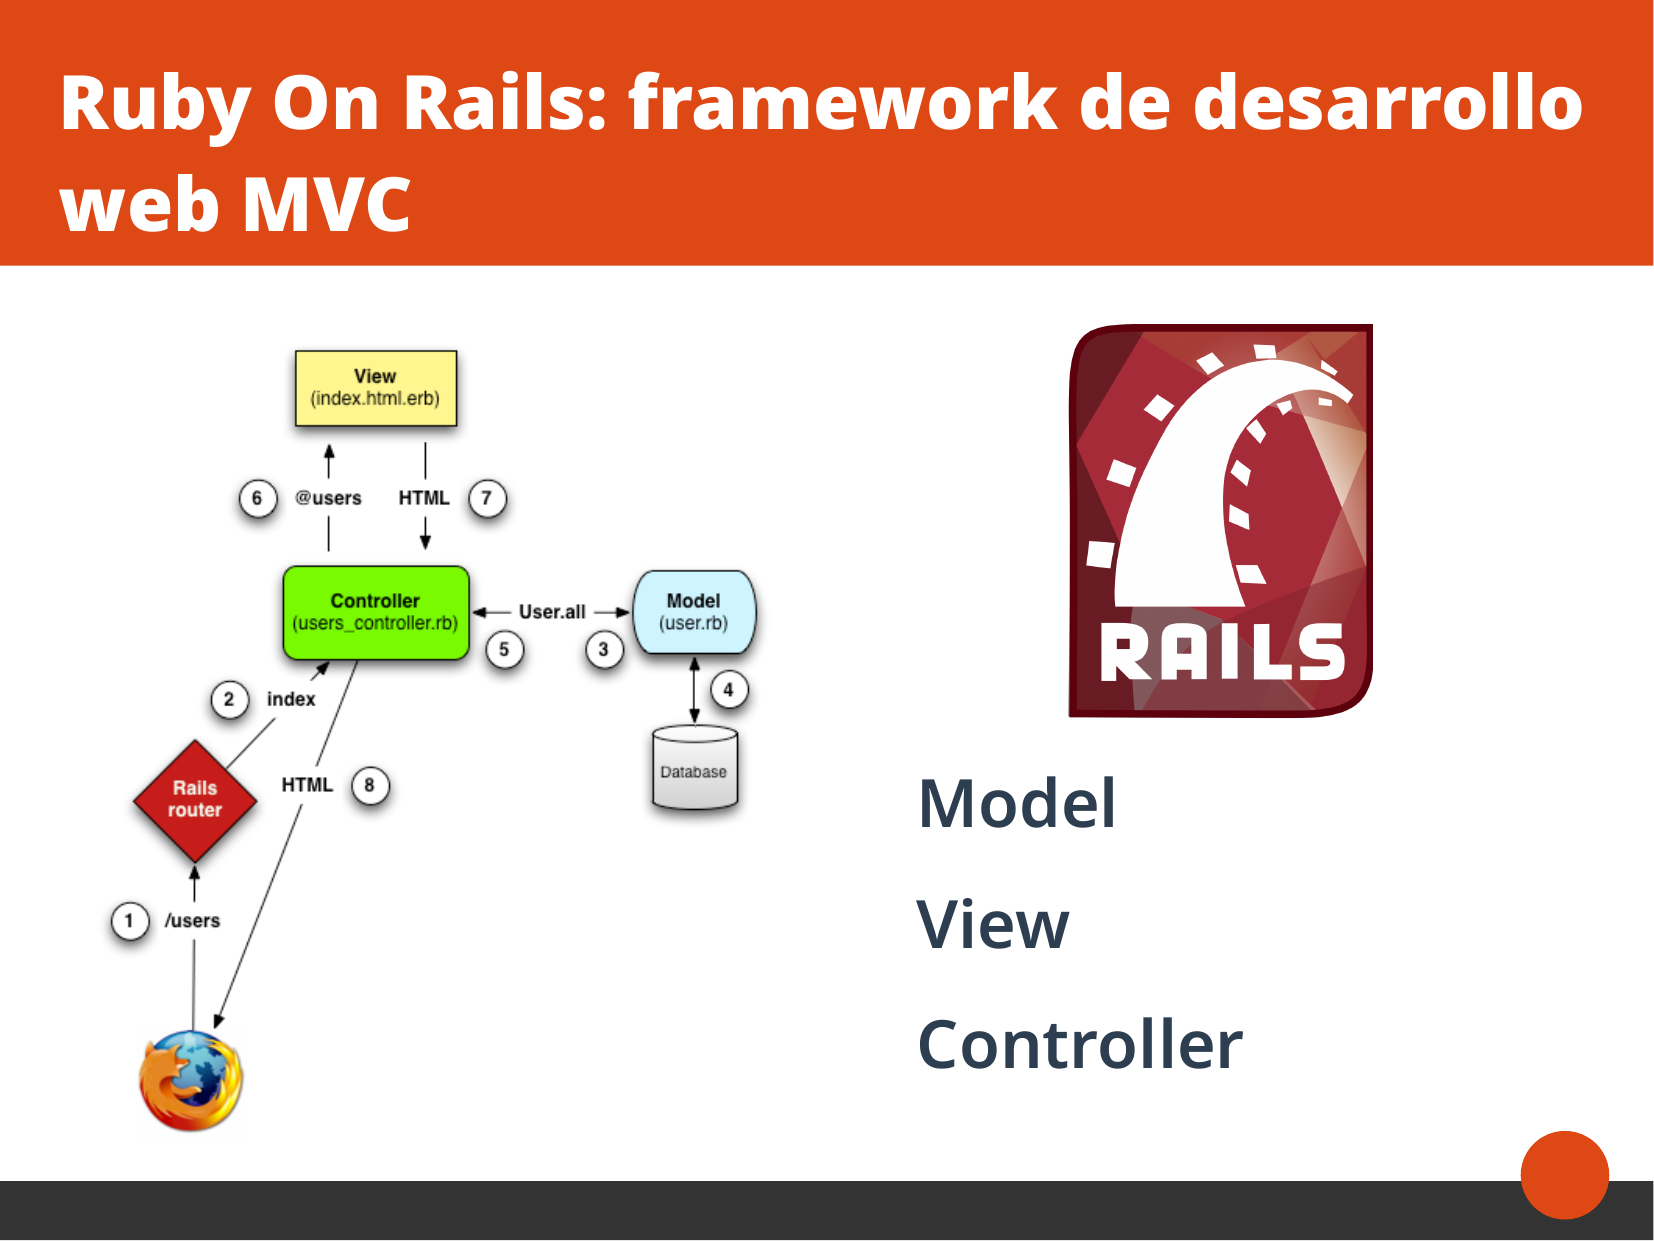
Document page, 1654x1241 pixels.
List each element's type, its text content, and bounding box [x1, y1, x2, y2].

list Model View Controller [845, 756, 1596, 1151]
picture [80, 324, 787, 1152]
title Ruby On Rails: framework de desarrollo web MVC [59, 49, 1595, 207]
picture [1068, 324, 1373, 720]
